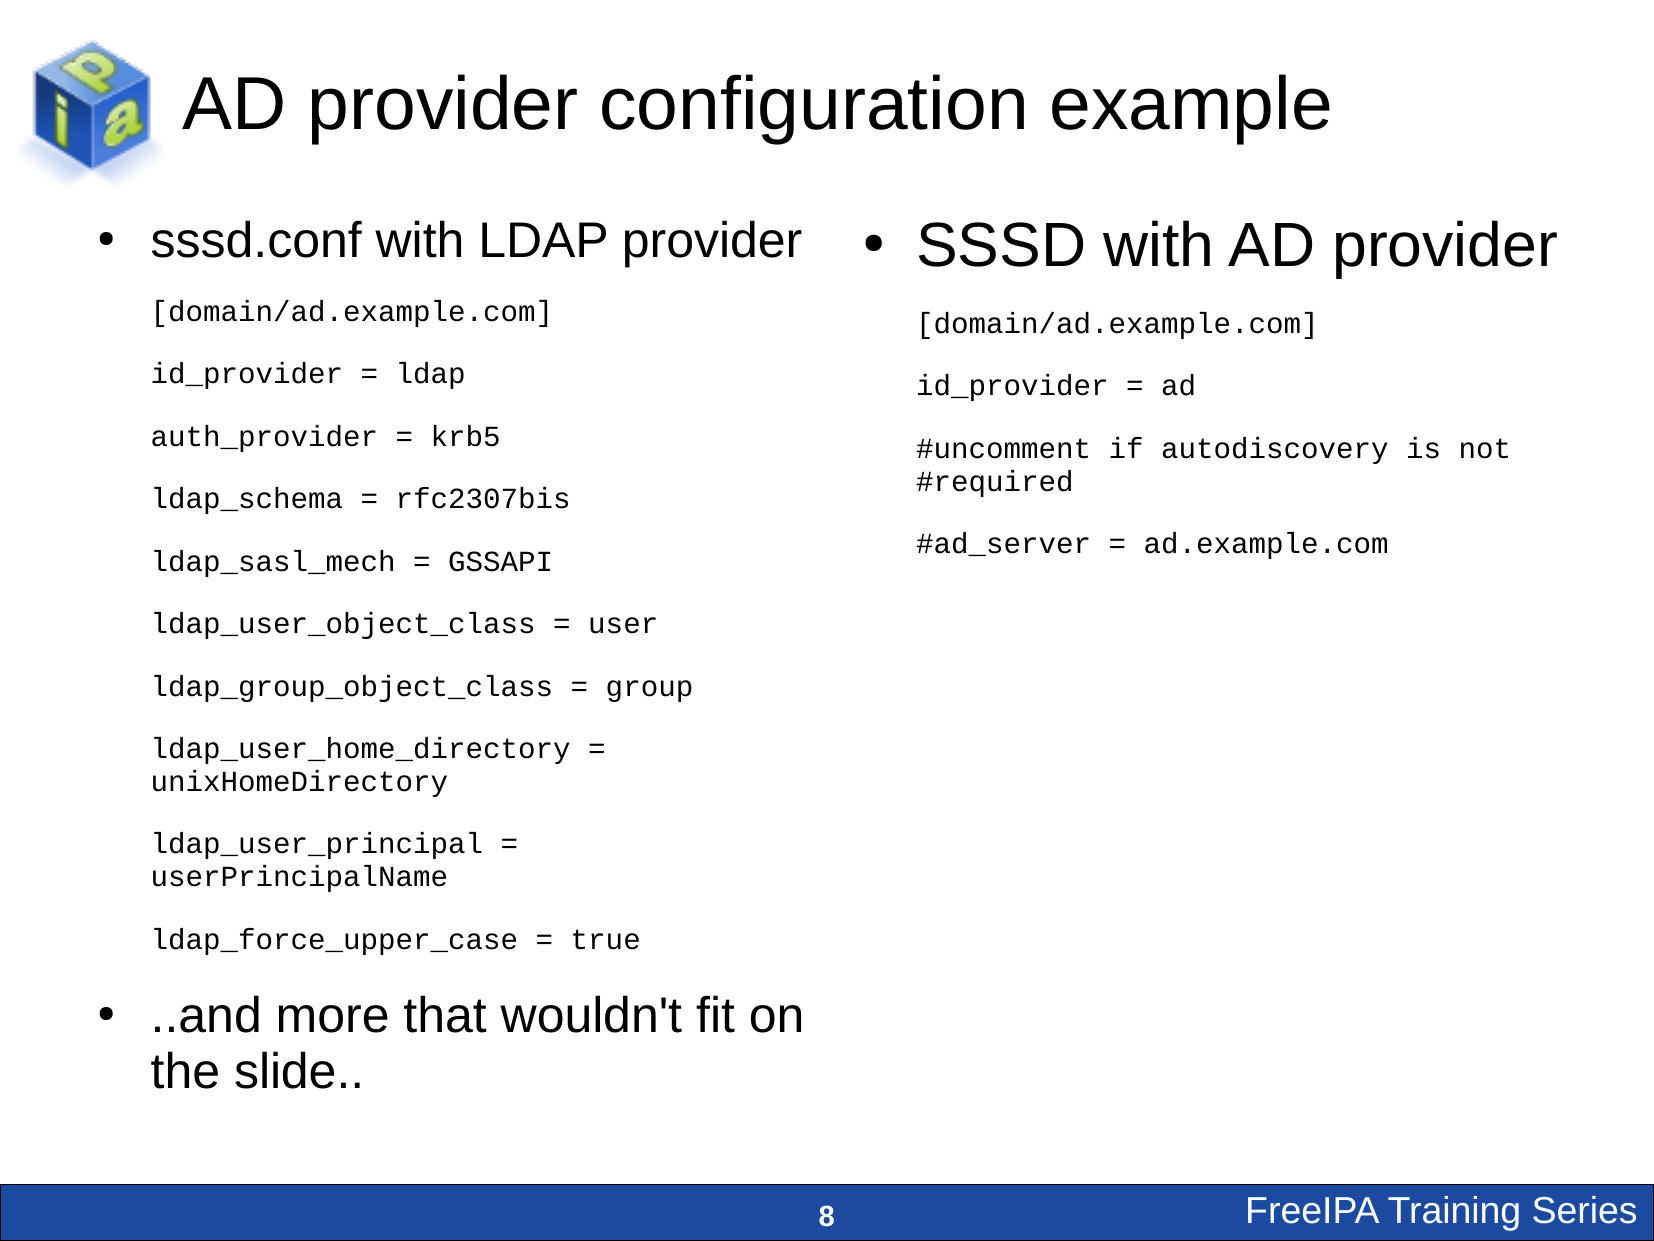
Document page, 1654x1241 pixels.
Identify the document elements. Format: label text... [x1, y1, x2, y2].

list sssd.conf with LDAP provider [domain/ad.example.com] id_provider = ldap auth_provider = krb5 ldap_schema = rfc2307bis ldap_sasl_mech = GSSAPI ldap_user_object_class = user ldap_group_object_class = group ldap_user_home_directory = unixHomeDirectory ldap_user_principal = userPrincipalName ldap_force_upper_case = true ..and more that wouldn't fit on the slide.. [79, 212, 806, 1128]
title AD provider configuration example [182, 1, 1579, 207]
list SSSD with AD provider [domain/ad.example.com] id_provider = ad #uncomment if autodiscovery is not #required #ad_server = ad.example.com [845, 209, 1572, 930]
picture [17, 34, 165, 193]
